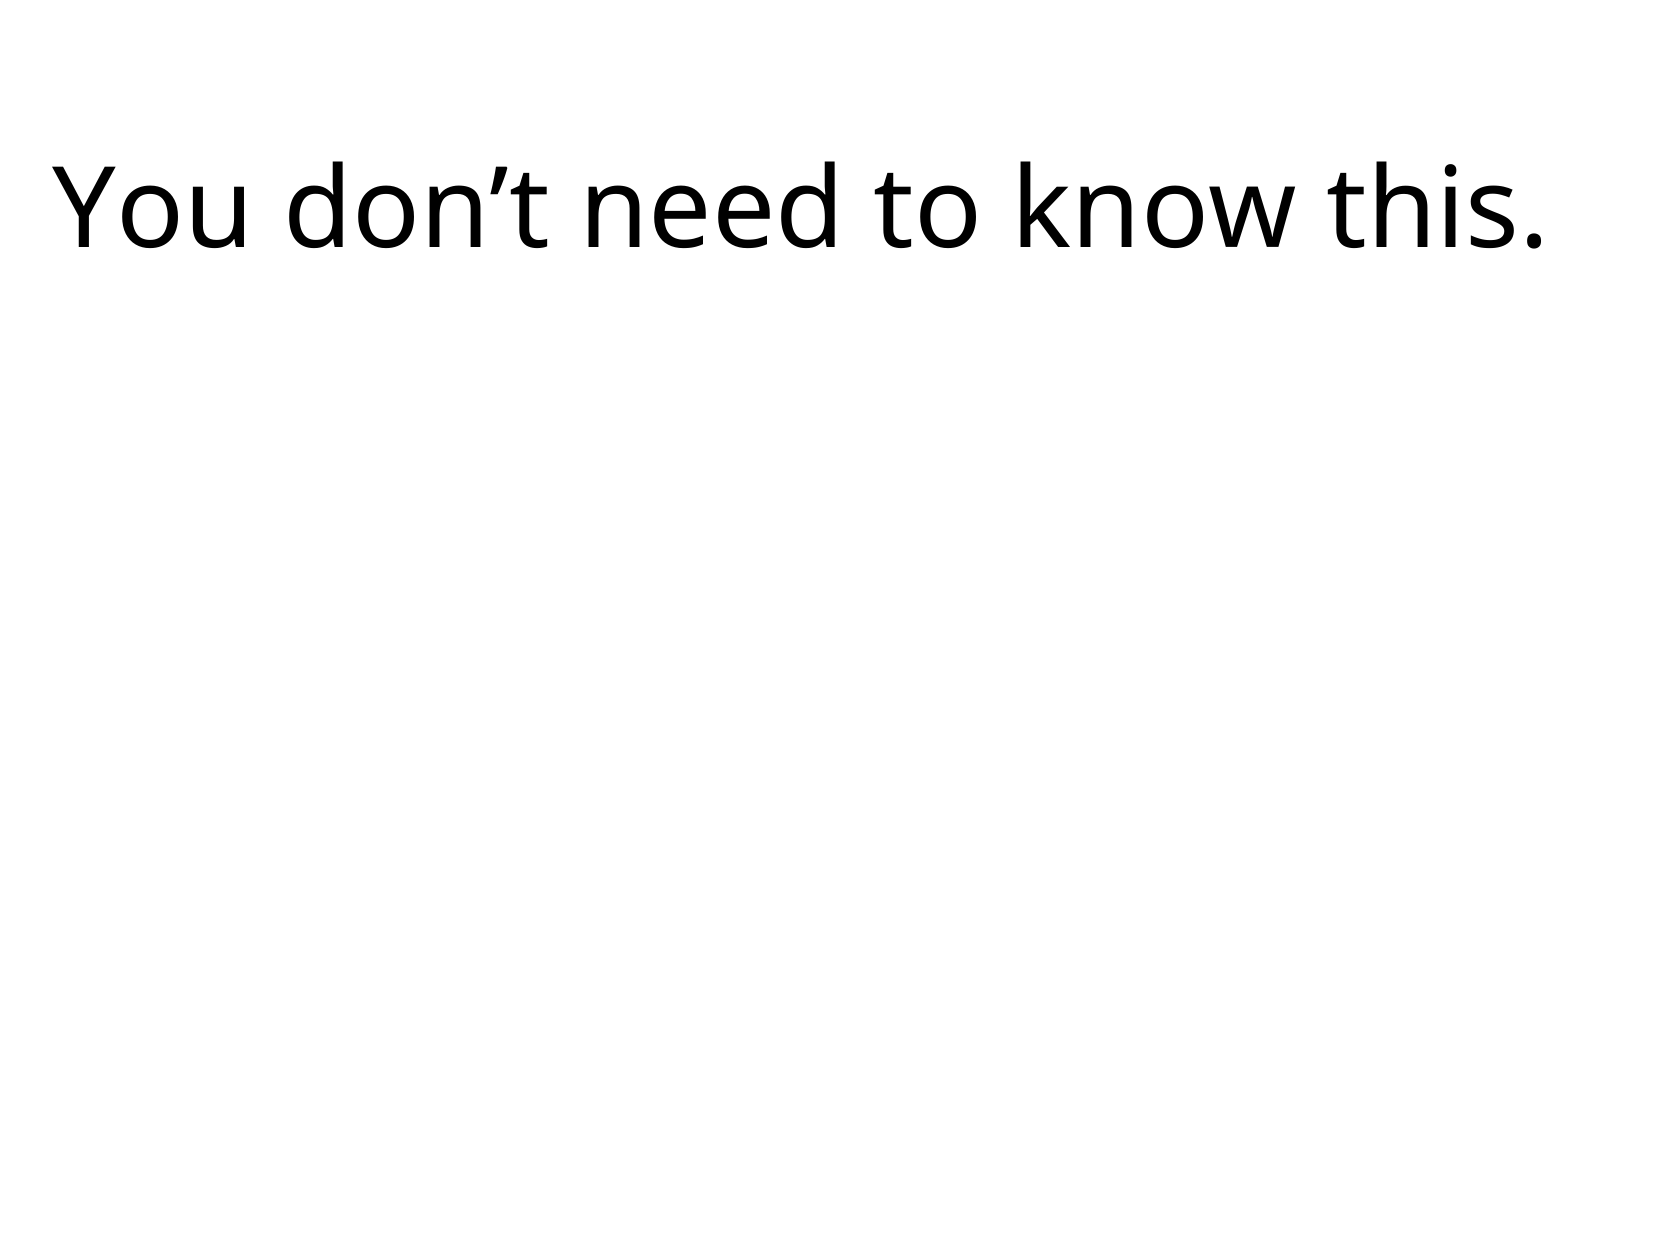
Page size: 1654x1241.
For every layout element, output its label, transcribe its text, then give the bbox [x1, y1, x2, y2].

text_box You don’t need to know this. [38, 120, 1616, 536]
